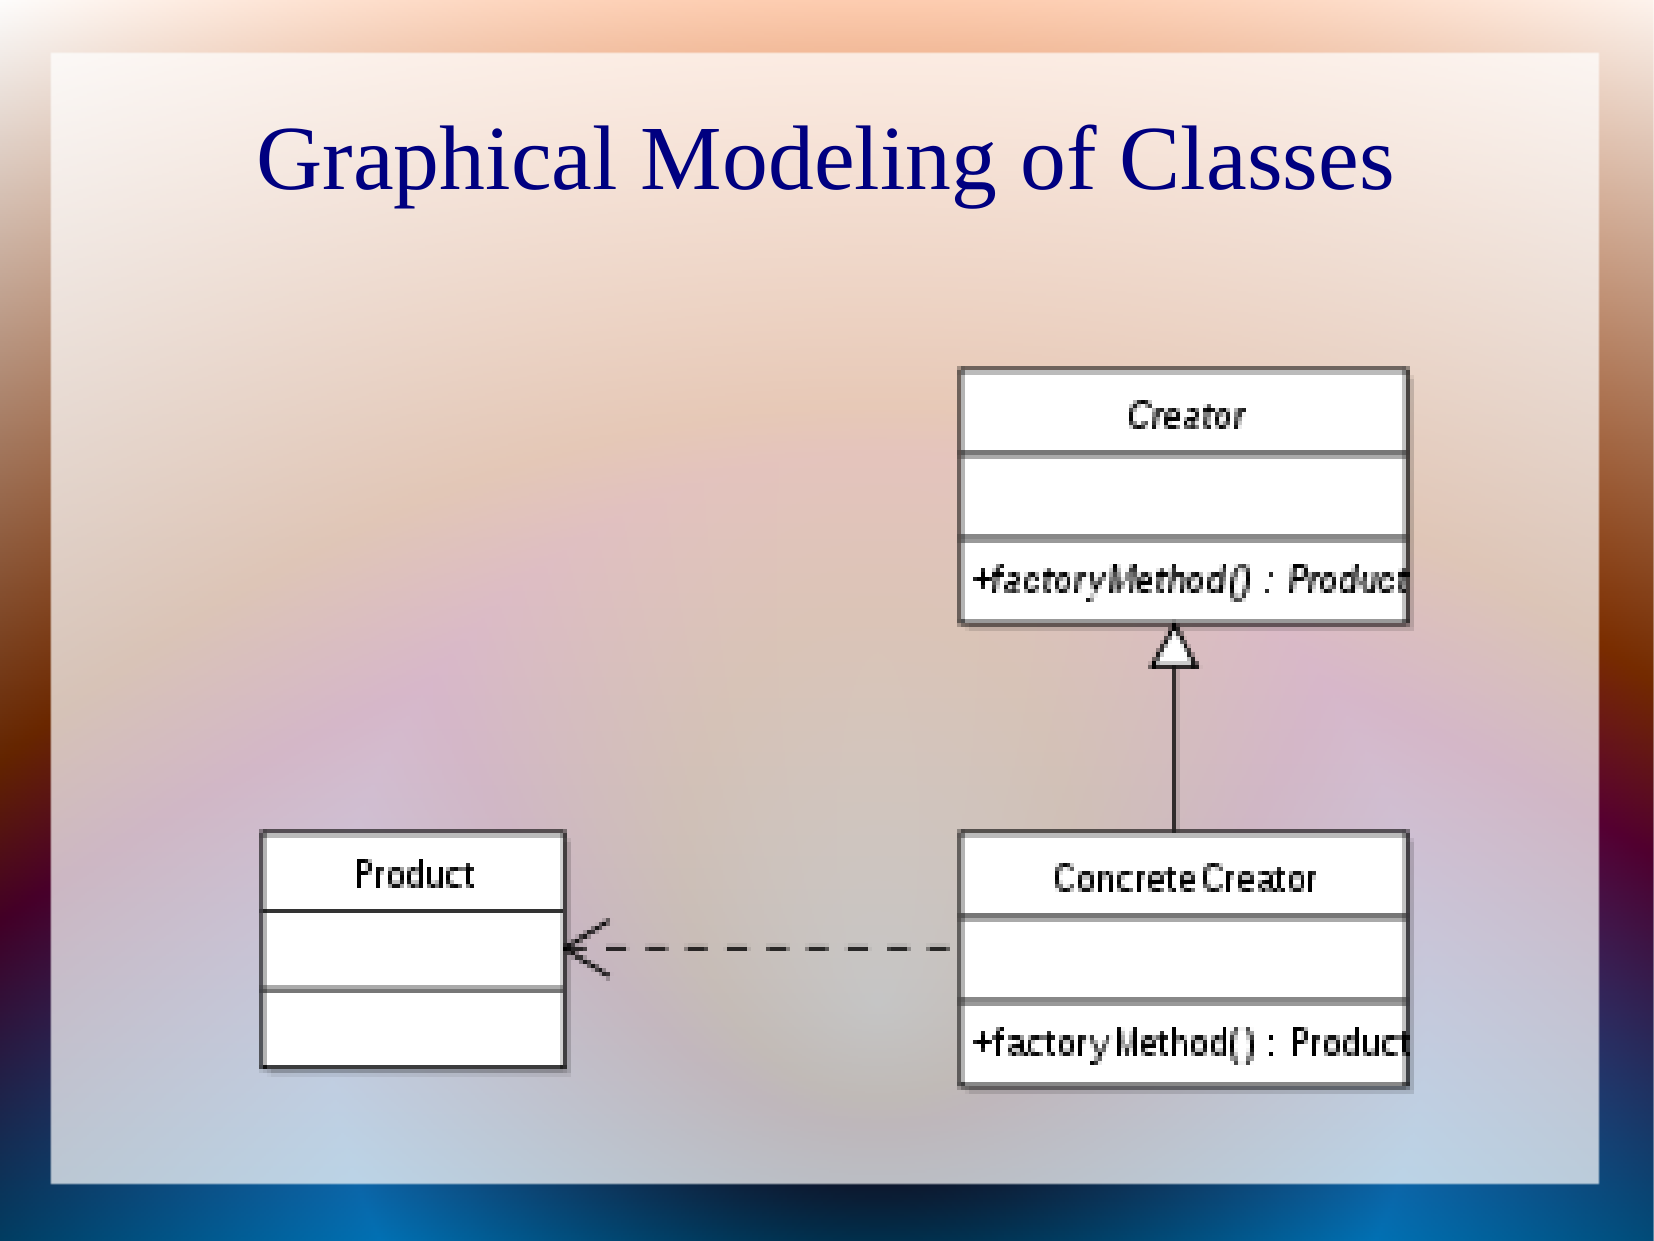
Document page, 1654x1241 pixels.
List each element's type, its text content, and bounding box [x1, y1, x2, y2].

title Graphical Modeling of Classes [82, 55, 1571, 263]
picture [0, 0, 1654, 1241]
